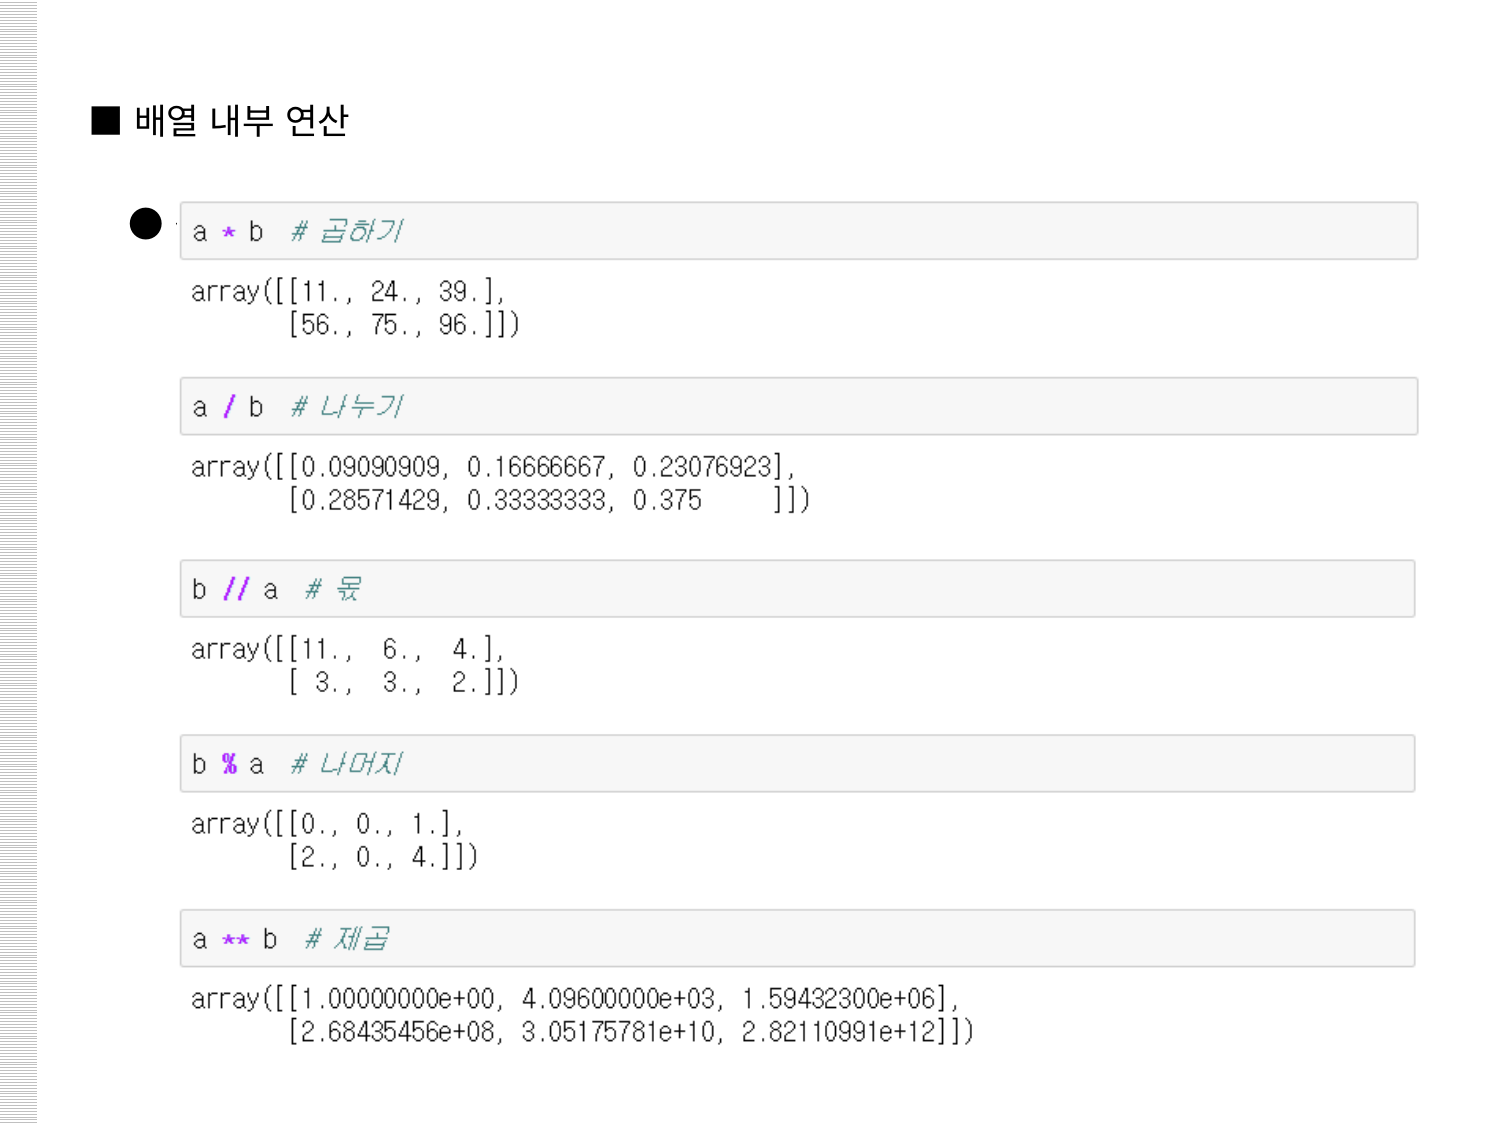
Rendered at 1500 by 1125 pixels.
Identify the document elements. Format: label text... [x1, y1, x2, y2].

text_box ■ 배열 내부 연산 ● 같은 위치에 있는 요소들의 연산 [73, 33, 1453, 990]
picture [177, 197, 1422, 529]
picture [177, 555, 1419, 1059]
